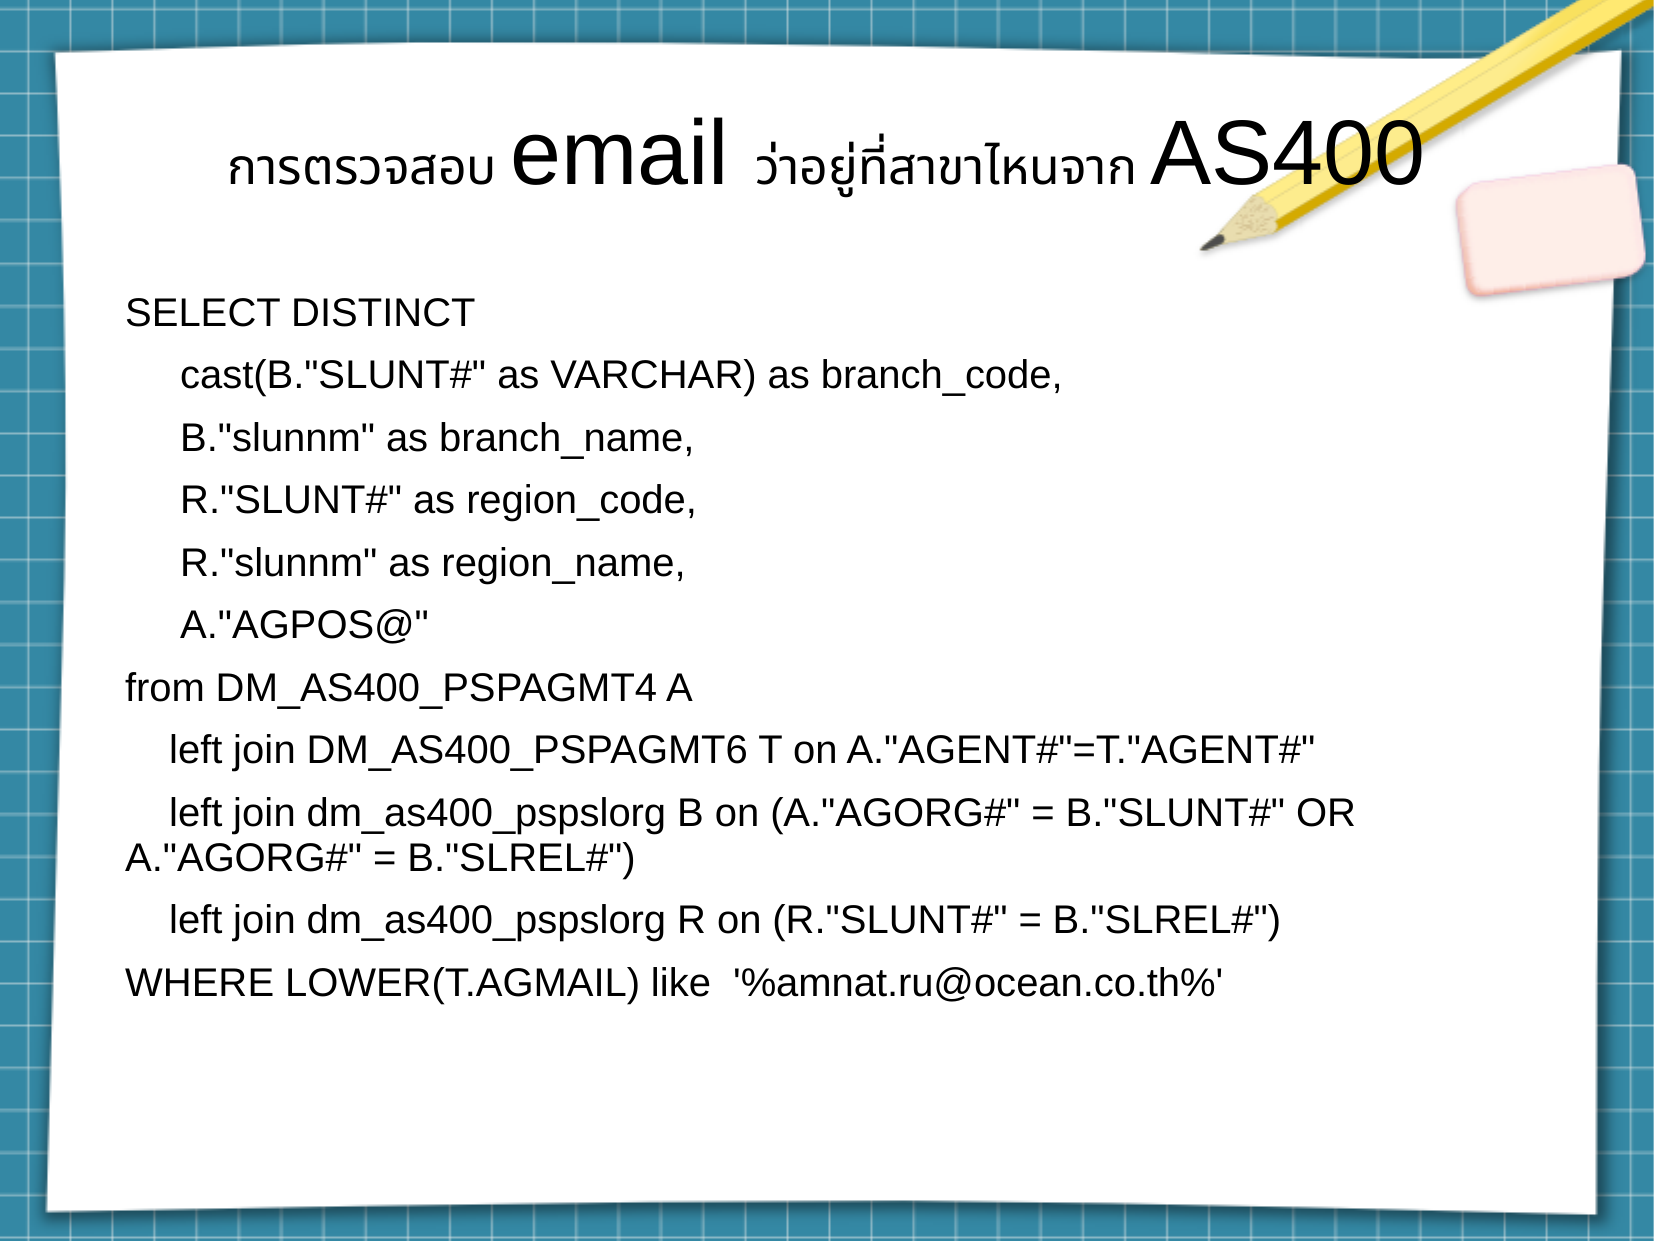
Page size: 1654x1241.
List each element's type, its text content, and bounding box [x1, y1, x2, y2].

list SELECT DISTINCT cast(B."SLUNT#" as VARCHAR) as branch_code, B."slunnm" as branch_name, R."SLUNT#" as region_code, R."slunnm" as region_name, A."AGPOS@" from DM_AS400_PSPAGMT4 A left join DM_AS400_PSPAGMT6 T on A."AGENT#"=T."AGENT#" left join dm_as400_pspslorg B on (A."AGORG#" = B."SLUNT#" OR A."AGORG#" = B."SLREL#") left join dm_as400_pspslorg R on (R."SLUNT#" = B."SLREL#") WHERE LOWER(T.AGMAIL) like '%amnat.ru@ocean.co.th%' [82, 290, 1571, 1010]
picture [0, 0, 1654, 1241]
title การตรวจสอบ email ว่าอยู่ที่สาขาไหนจาก AS400 [82, 49, 1571, 257]
